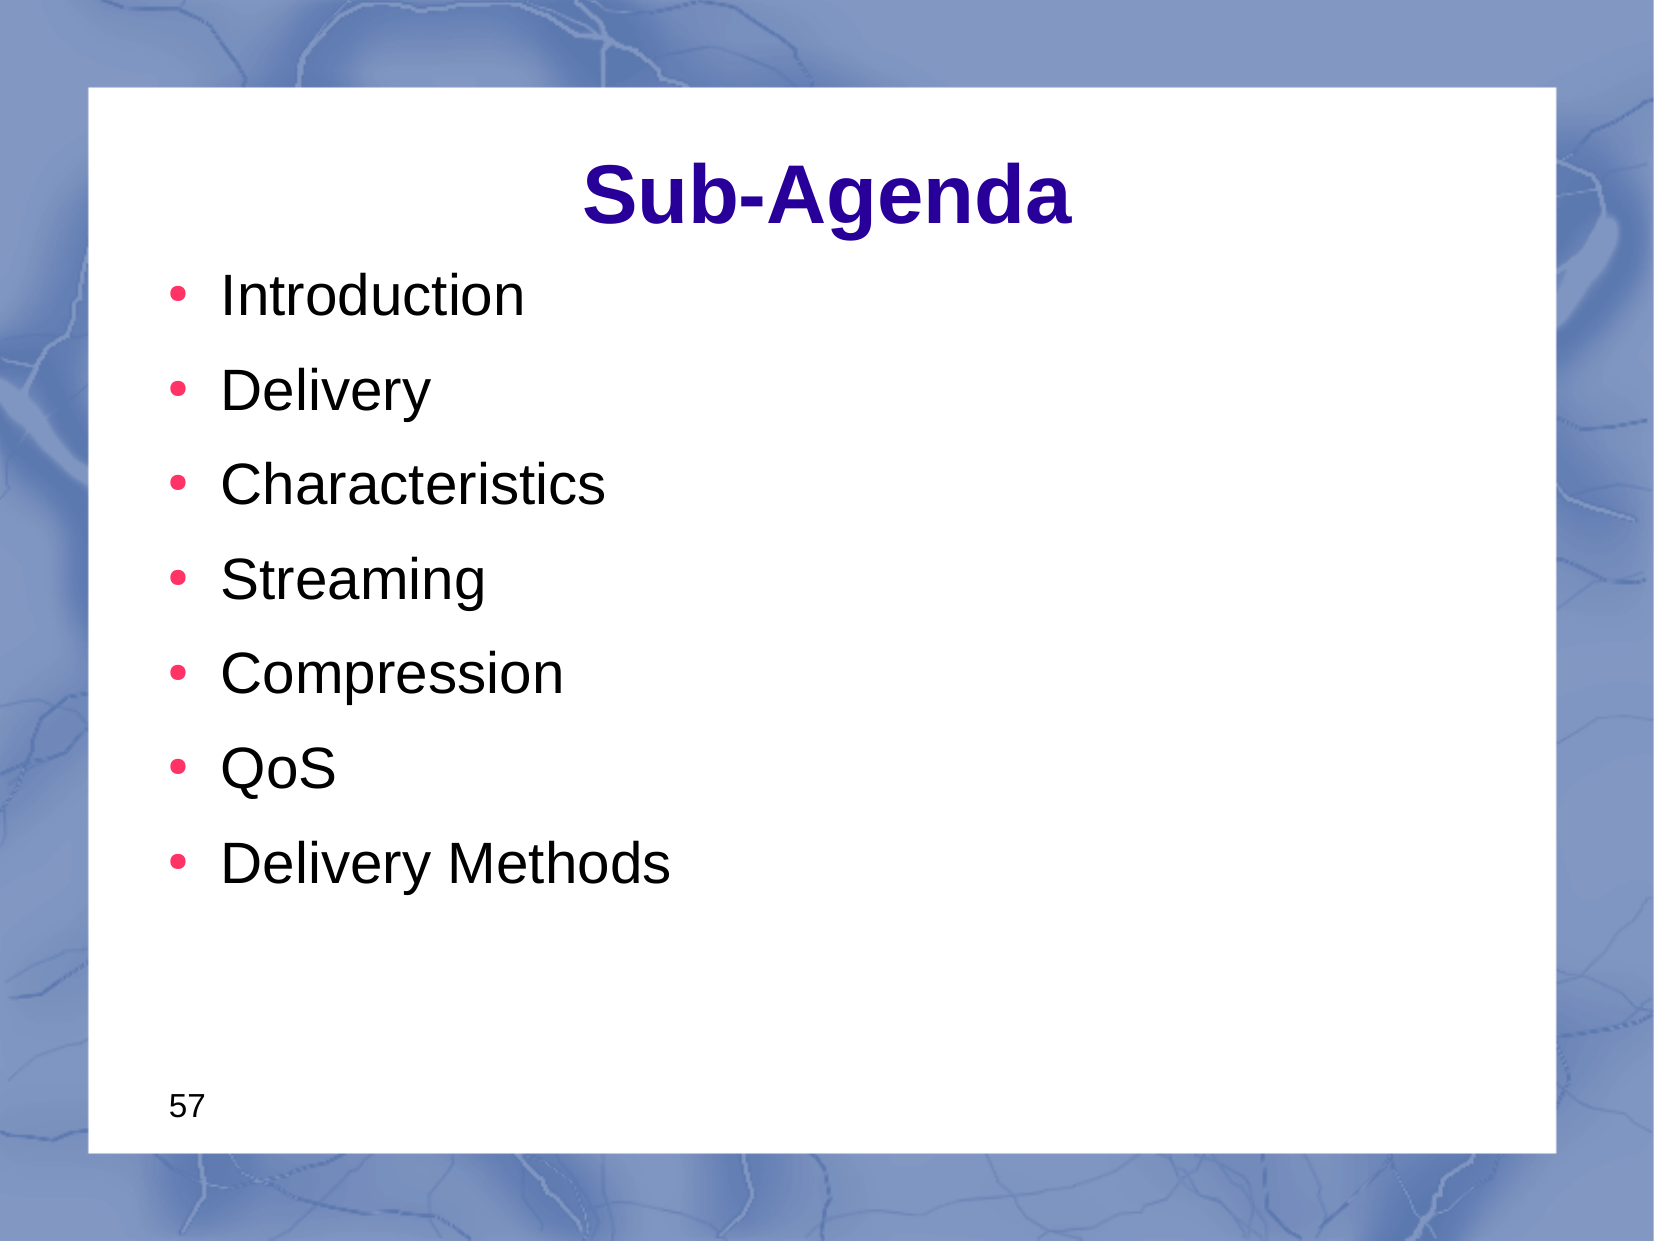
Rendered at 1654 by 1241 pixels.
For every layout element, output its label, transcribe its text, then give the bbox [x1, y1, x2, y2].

title Sub-Agenda [118, 90, 1536, 298]
list Introduction Delivery Characteristics Streaming Compression QoS Delivery Methods [150, 263, 1509, 1051]
picture [0, 0, 1654, 1241]
